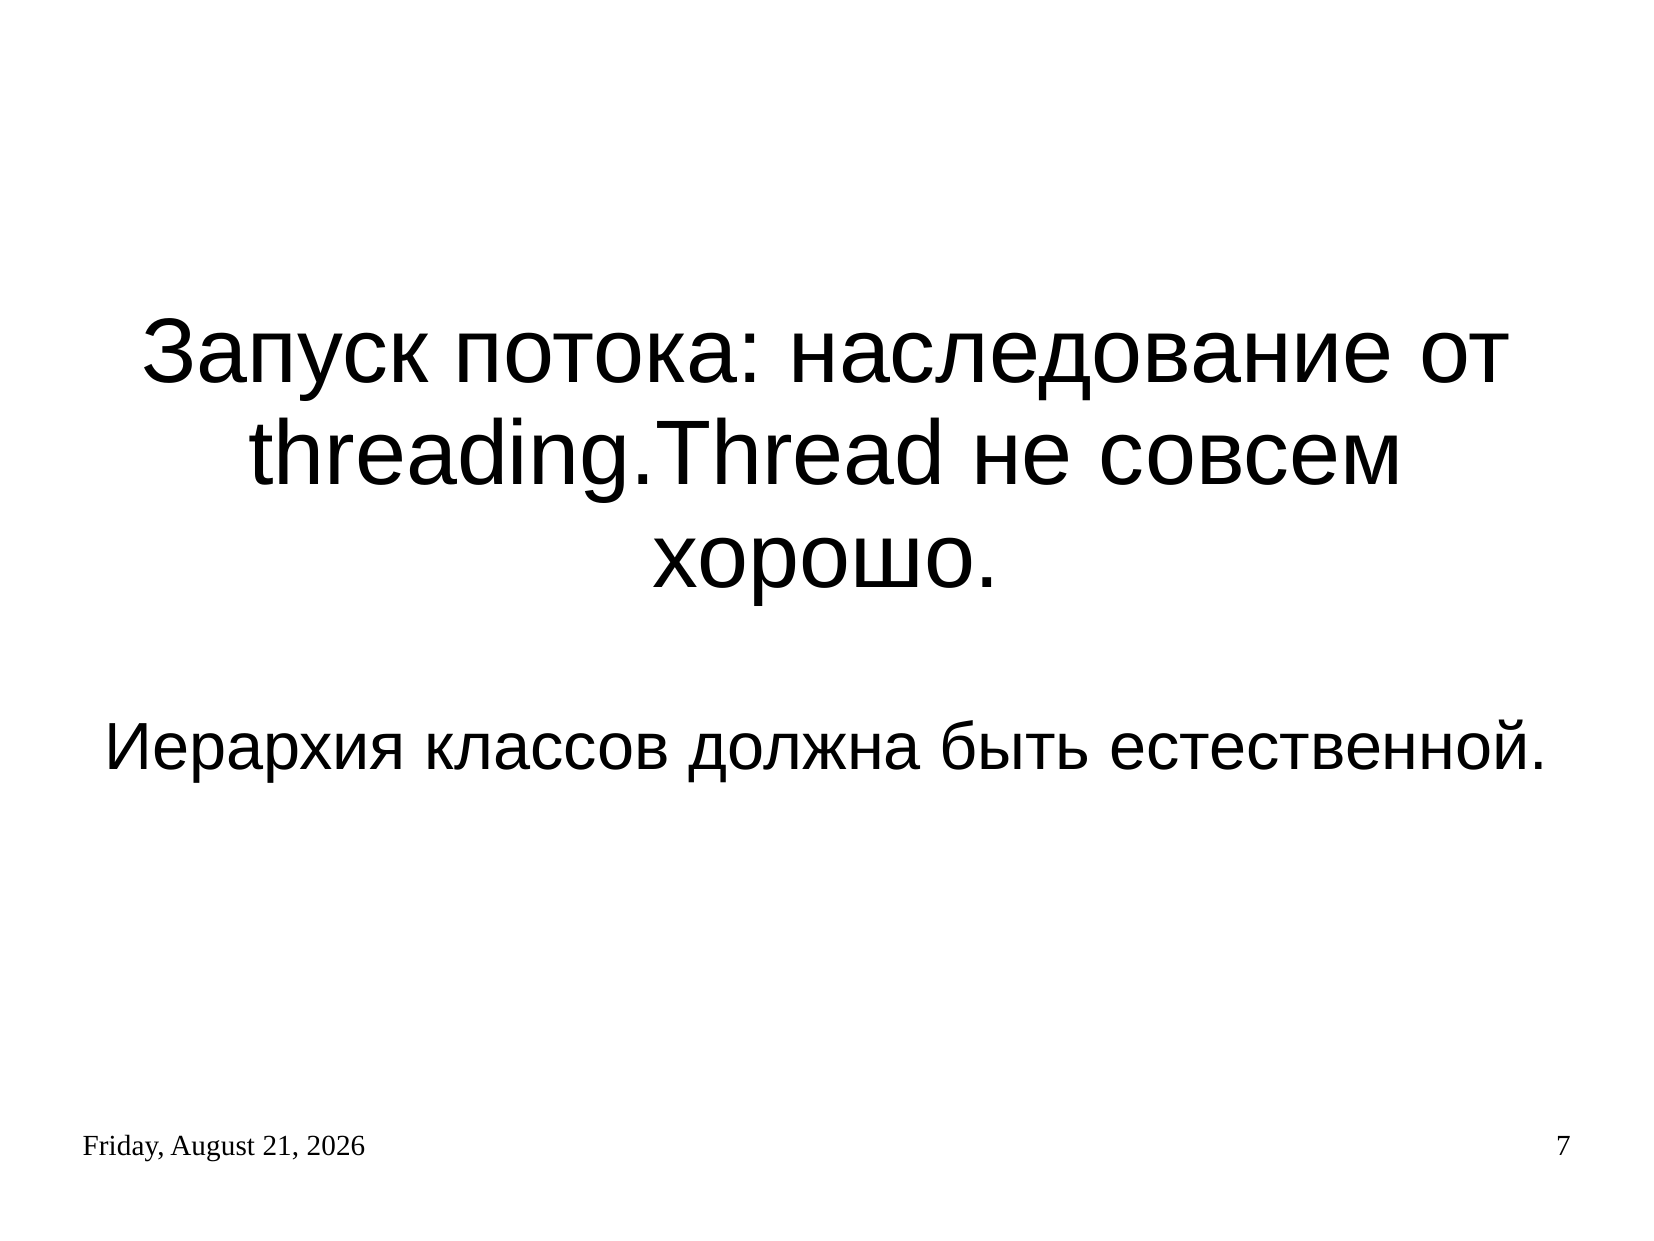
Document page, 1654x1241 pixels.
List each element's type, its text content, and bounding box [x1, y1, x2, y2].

subtitle Запуск потока: наследование от threading.Thread не совсем хорошо. Иерархия классов должна быть естественной. [82, 49, 1571, 1109]
